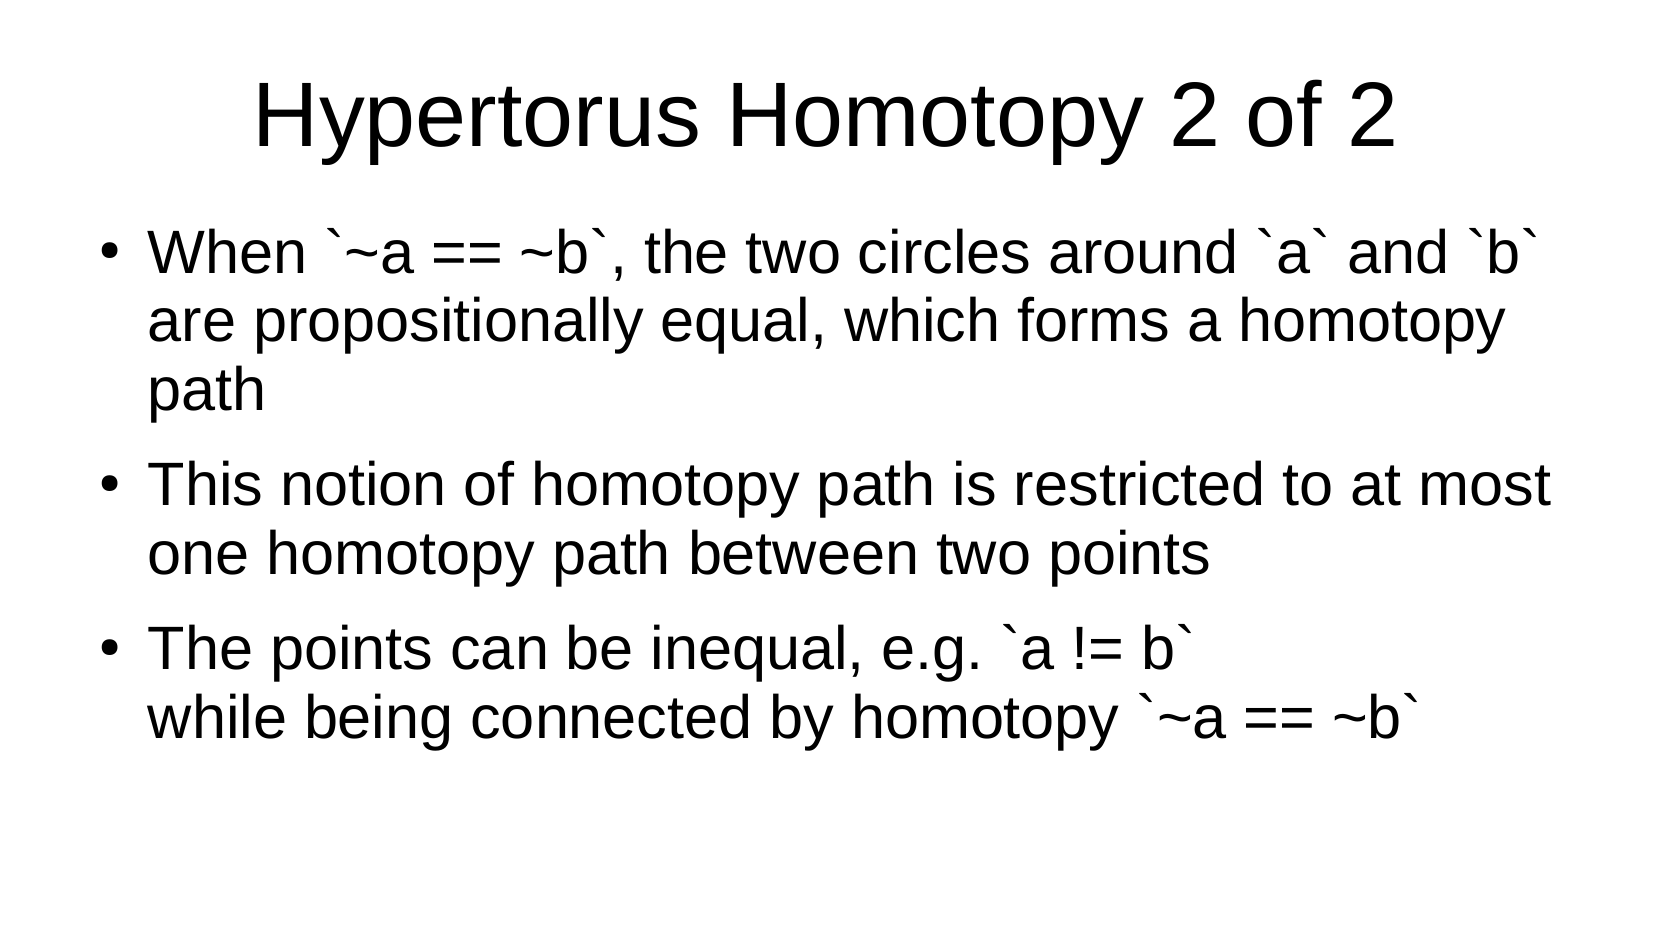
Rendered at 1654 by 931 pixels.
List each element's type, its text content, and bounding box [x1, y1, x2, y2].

title Hypertorus Homotopy 2 of 2 [82, 37, 1571, 193]
list When `~a == ~b`, the two circles around `a` and `b` are propositionally equal, which forms a homotopy path This notion of homotopy path is restricted to at most one homotopy path between two points The points can be inequal, e.g. `a != b` while being connected by homotopy `~a == ~b` [82, 217, 1571, 758]
